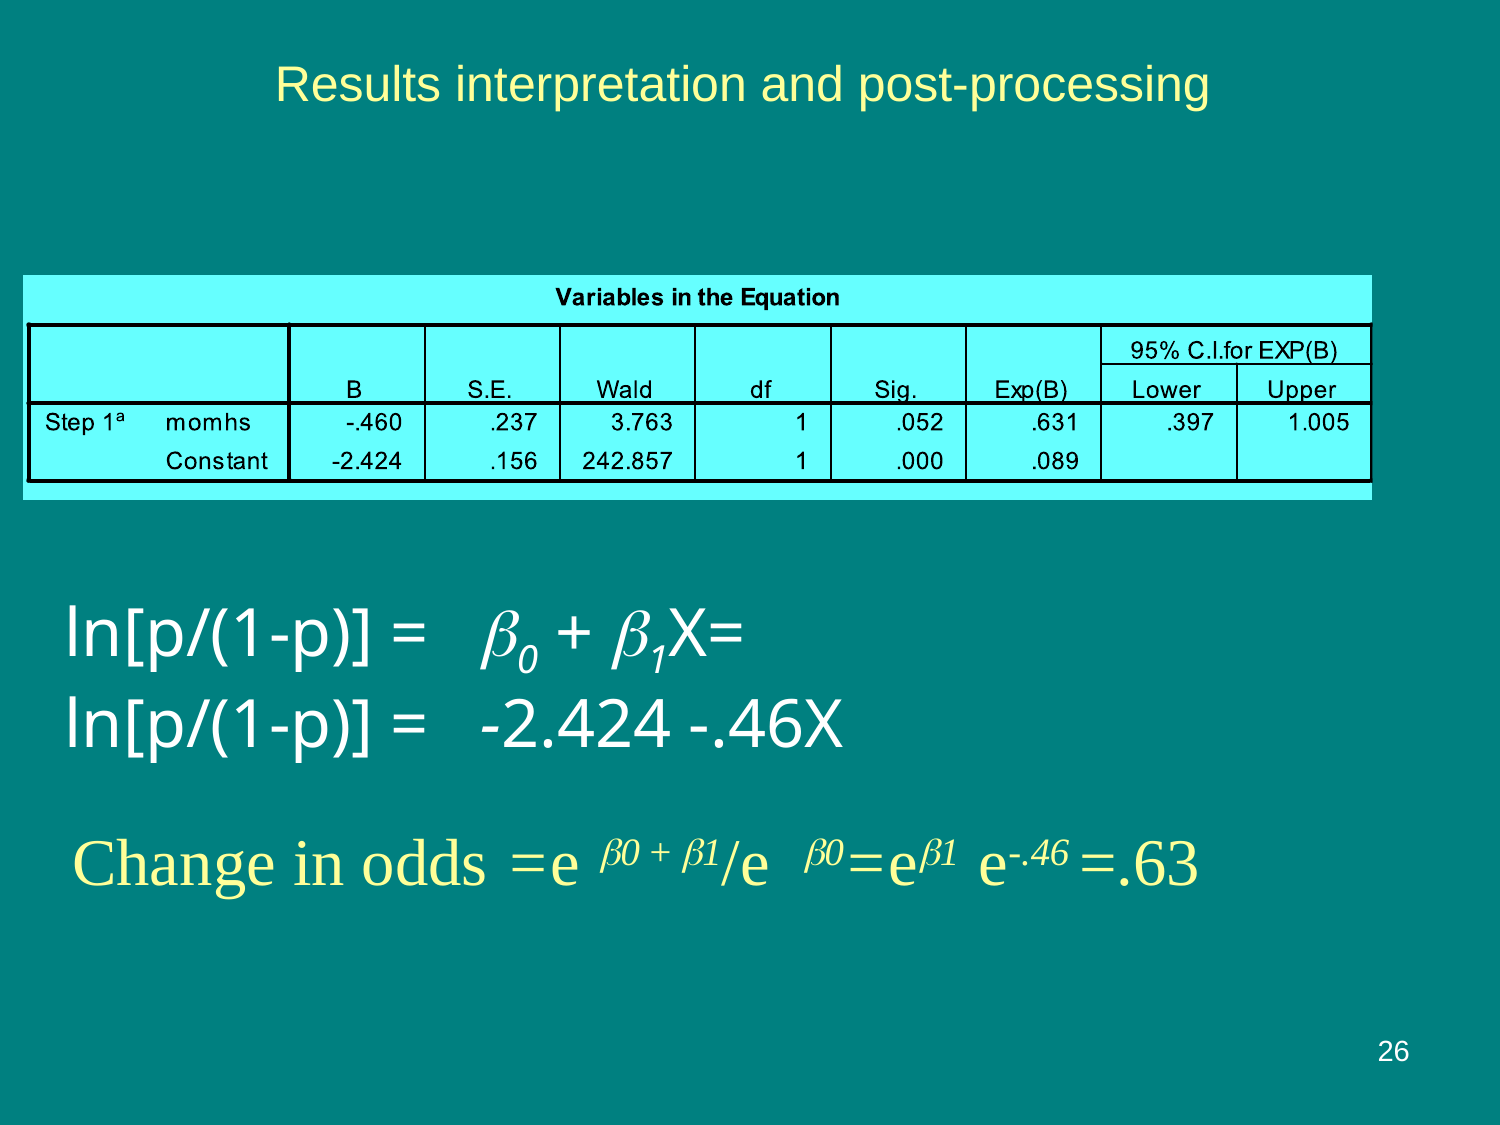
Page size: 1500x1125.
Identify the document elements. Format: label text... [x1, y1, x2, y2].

text_box ln[p/(1-p)] = 0 + 1X= ln[p/(1-p)] = -2.424 -.46X [50, 537, 1000, 814]
title Results interpretation and post-processing [112, 37, 1388, 125]
slide_number <number> [1074, 1024, 1425, 1103]
text_box Change in odds =e0 + 1/e0=e1 e-.46 =.63 [57, 811, 1238, 907]
picture [22, 275, 1373, 500]
